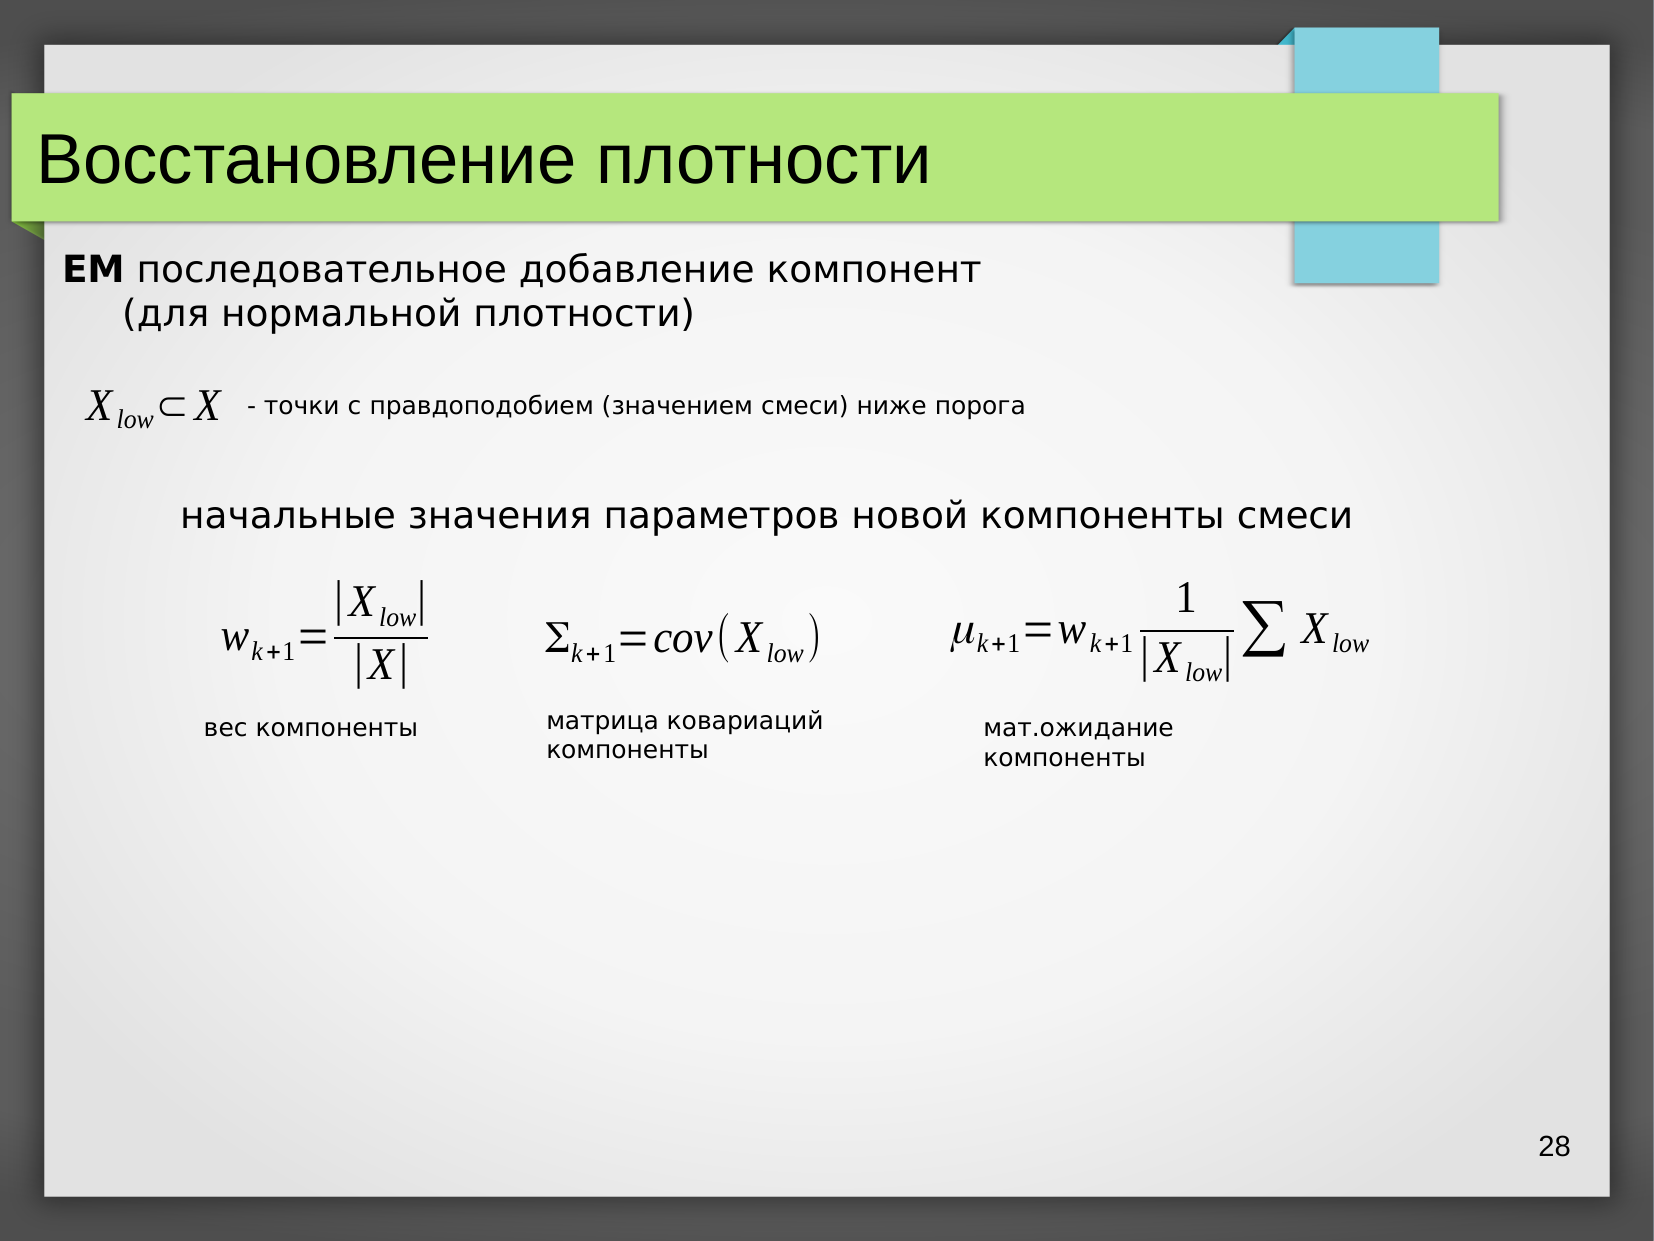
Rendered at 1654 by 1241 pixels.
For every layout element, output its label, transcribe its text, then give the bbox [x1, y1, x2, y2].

picture [0, 0, 1654, 1241]
chart [76, 389, 224, 439]
text_box - точки с правдоподобием (значением смеси) ниже порога [224, 383, 1087, 439]
chart [942, 582, 1376, 690]
chart [212, 578, 438, 695]
text_box вес компоненты [188, 706, 449, 761]
chart [536, 611, 827, 671]
text_box EM последовательное добавление компонент (для нормальной плотности) [47, 240, 1087, 347]
title Восстановление плотности [35, 118, 1489, 200]
text_box мат.ожидание компоненты [968, 706, 1288, 783]
text_box начальные значения параметров новой компоненты смеси [165, 486, 1371, 553]
text_box матрица ковариаций компоненты [531, 698, 851, 775]
